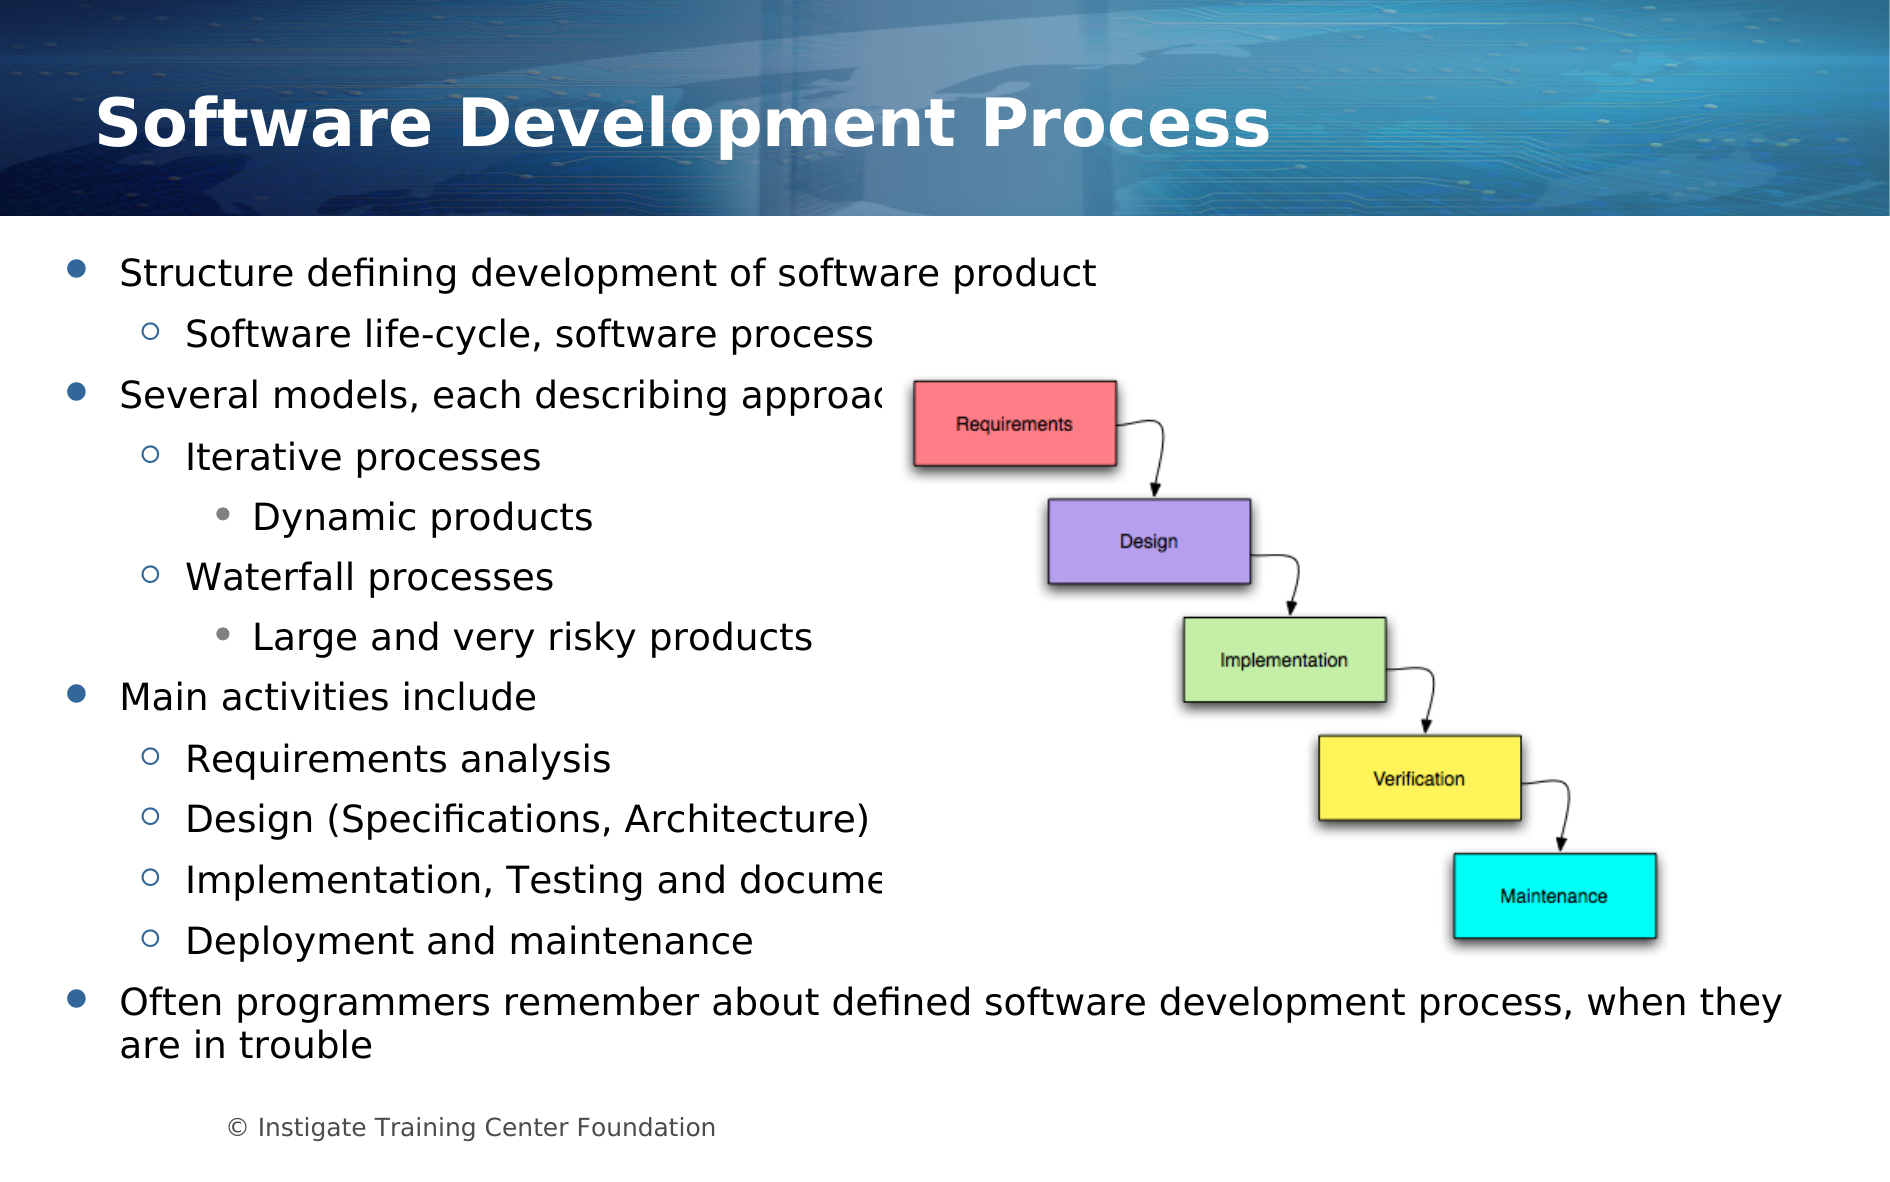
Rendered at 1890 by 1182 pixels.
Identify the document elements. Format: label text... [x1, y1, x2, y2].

title Software Development Process [94, 47, 1793, 217]
list Structure defining development of software product Software life-cycle, software process Several models, each describing approaches for its specific tasks and activities Iterative processes Dynamic products Waterfall processes Large and very risky products Main activities include Requirements analysis Design (Specifications, Architecture) Implementation, Testing and documenting Deployment and maintenance Often programmers remember about defined software development process, when they are in trouble [64, 251, 1814, 1077]
picture [882, 356, 1688, 976]
picture [0, 0, 1890, 216]
